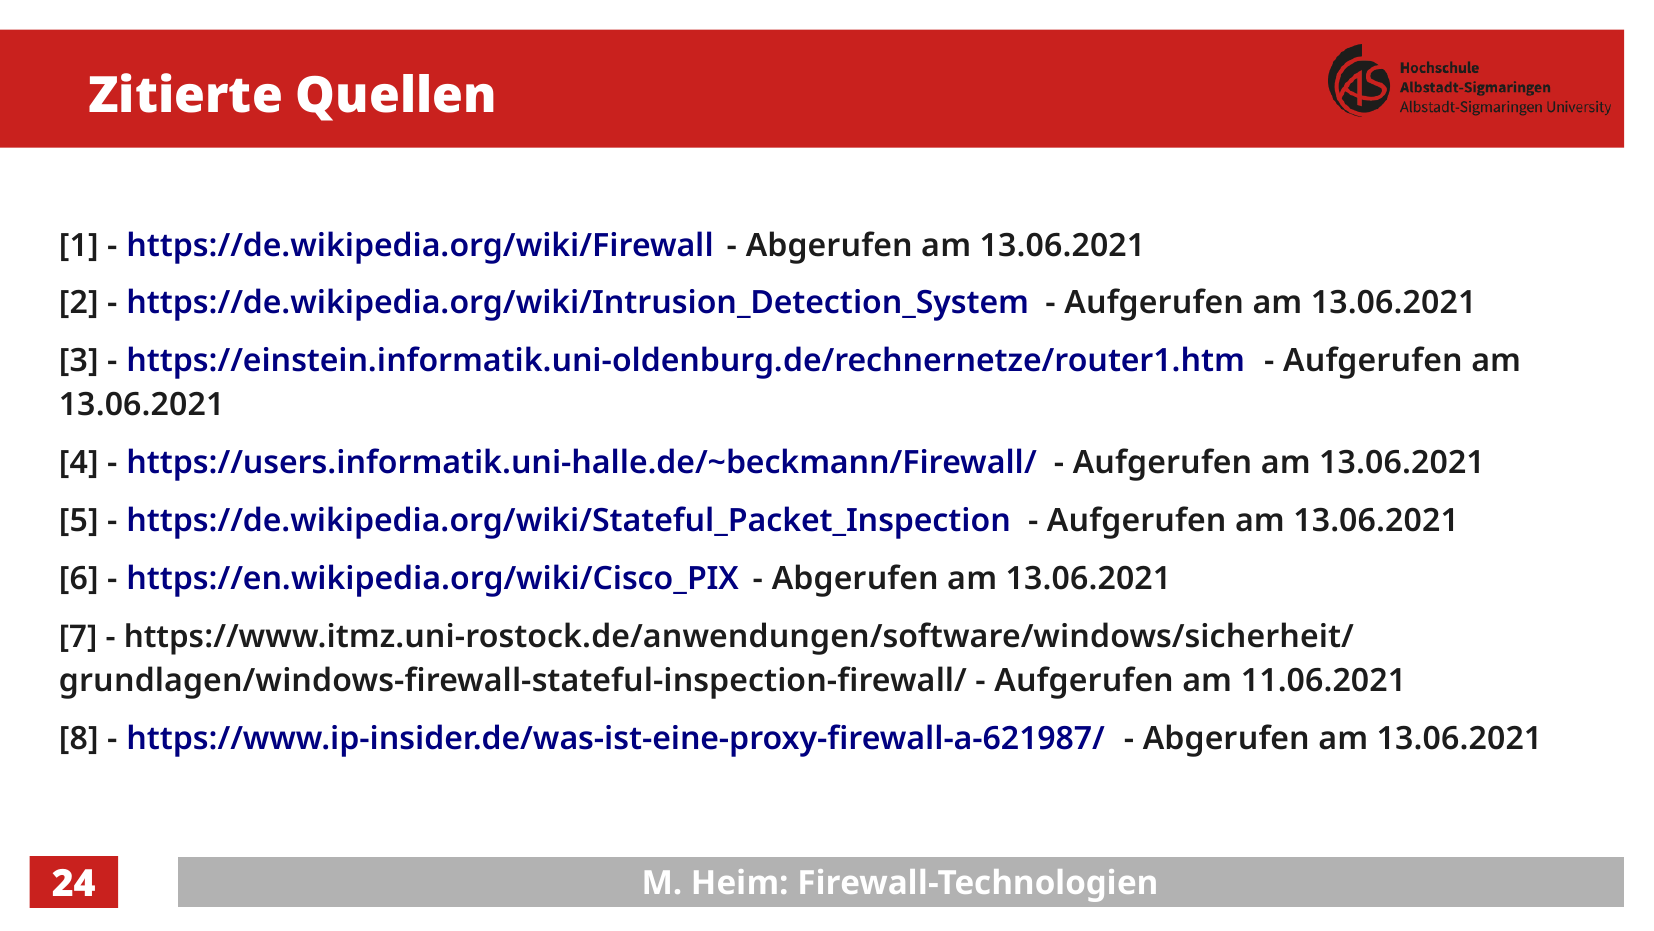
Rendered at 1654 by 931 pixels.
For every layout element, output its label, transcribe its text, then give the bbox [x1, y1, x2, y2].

picture [1328, 0, 1611, 162]
title Zitierte Quellen [88, 53, 1359, 128]
list [1] - https://de.wikipedia.org/wiki/Firewall - Abgerufen am 13.06.2021 [2] - https://de.wikipedia.org/wiki/Intrusion_Detection_System - Aufgerufen am 13.06.2021 [3] - https://einstein.informatik.uni-oldenburg.de/rechnernetze/router1.htm - Aufgerufen am 13.06.2021 [4] - https://users.informatik.uni-halle.de/~beckmann/Firewall/ - Aufgerufen am 13.06.2021 [5] - https://de.wikipedia.org/wiki/Stateful_Packet_Inspection - Aufgerufen am 13.06.2021 [6] - https://en.wikipedia.org/wiki/Cisco_PIX - Abgerufen am 13.06.2021 [7] - https://www.itmz.uni-rostock.de/anwendungen/software/windows/sicherheit/grundlagen/windows-firewall-stateful-inspection-firewall/ - Aufgerufen am 11.06.2021 [8] - https://www.ip-insider.de/was-ist-eine-proxy-firewall-a-621987/ - Abgerufen am 13.06.2021 [59, 221, 1565, 798]
